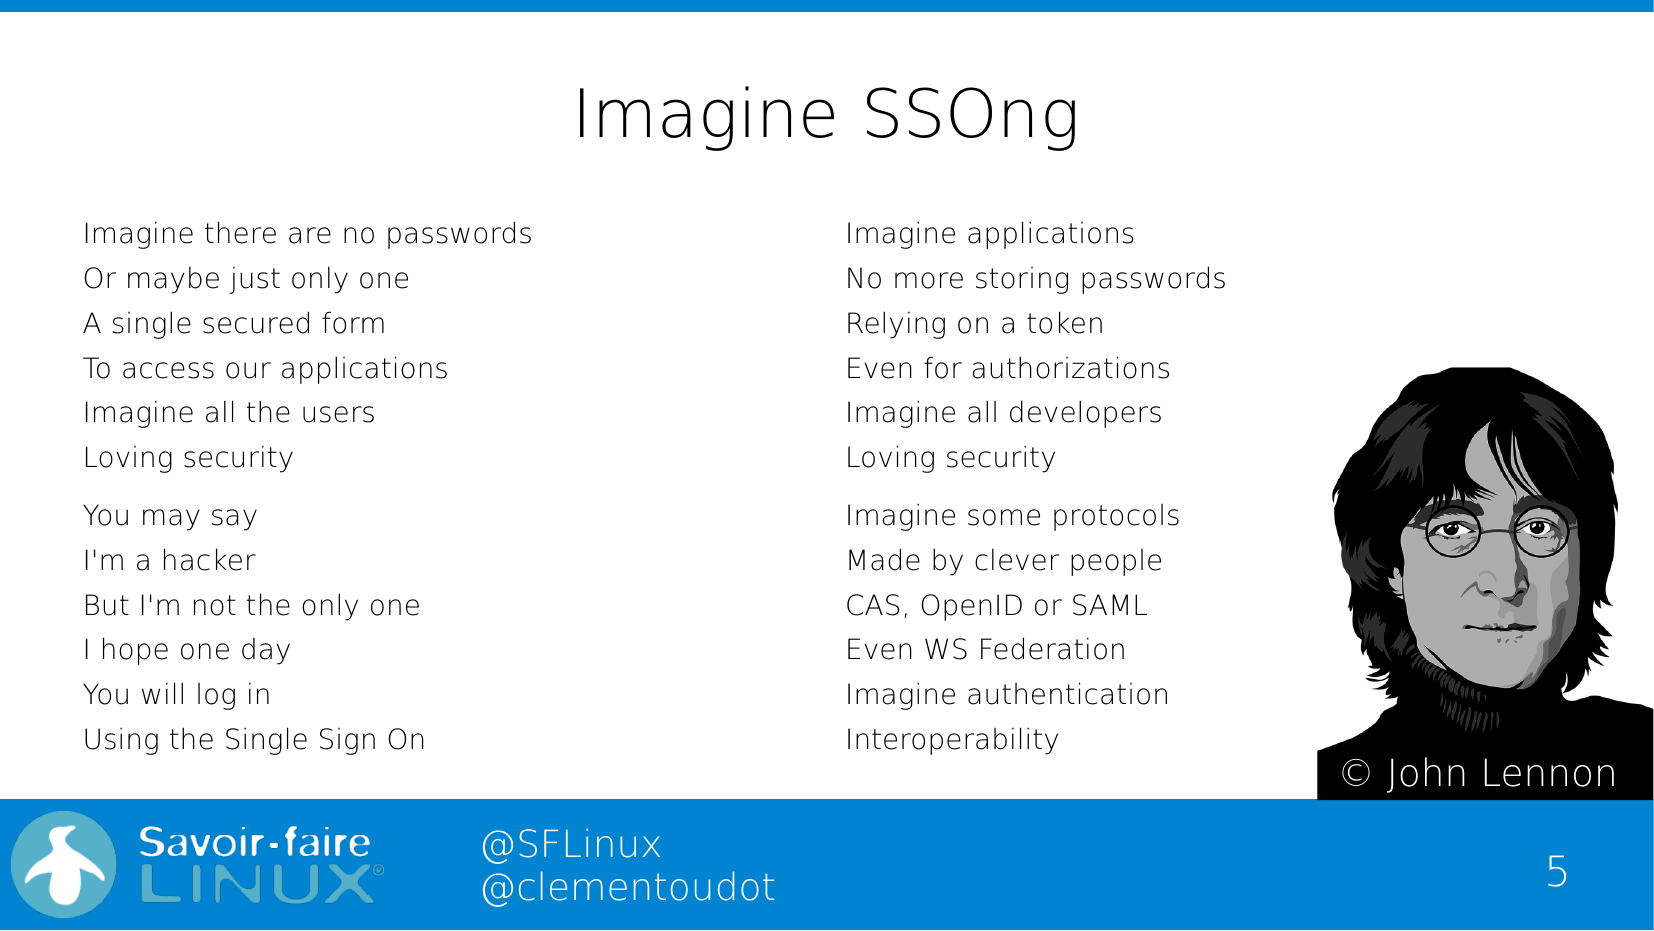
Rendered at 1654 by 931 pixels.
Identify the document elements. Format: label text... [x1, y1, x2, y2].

picture [1316, 366, 1654, 801]
picture [11, 811, 384, 918]
list Imagine some protocols Made by clever people CAS, OpenID or SAML Even WS Federation Imagine authentication Interoperability [845, 499, 1316, 757]
list You may say I'm a hacker But I'm not the only one I hope one day You will log in Using the Single Sign On [82, 499, 809, 757]
text_box © John Lennon [1322, 744, 1633, 804]
title Imagine SSOng [82, 37, 1571, 193]
list Imagine there are no passwords Or maybe just only one A single secured form To access our applications Imagine all the users Loving security [82, 217, 809, 475]
list Imagine applications No more storing passwords Relying on a token Even for authorizations Imagine all developers Loving security [845, 217, 1572, 475]
